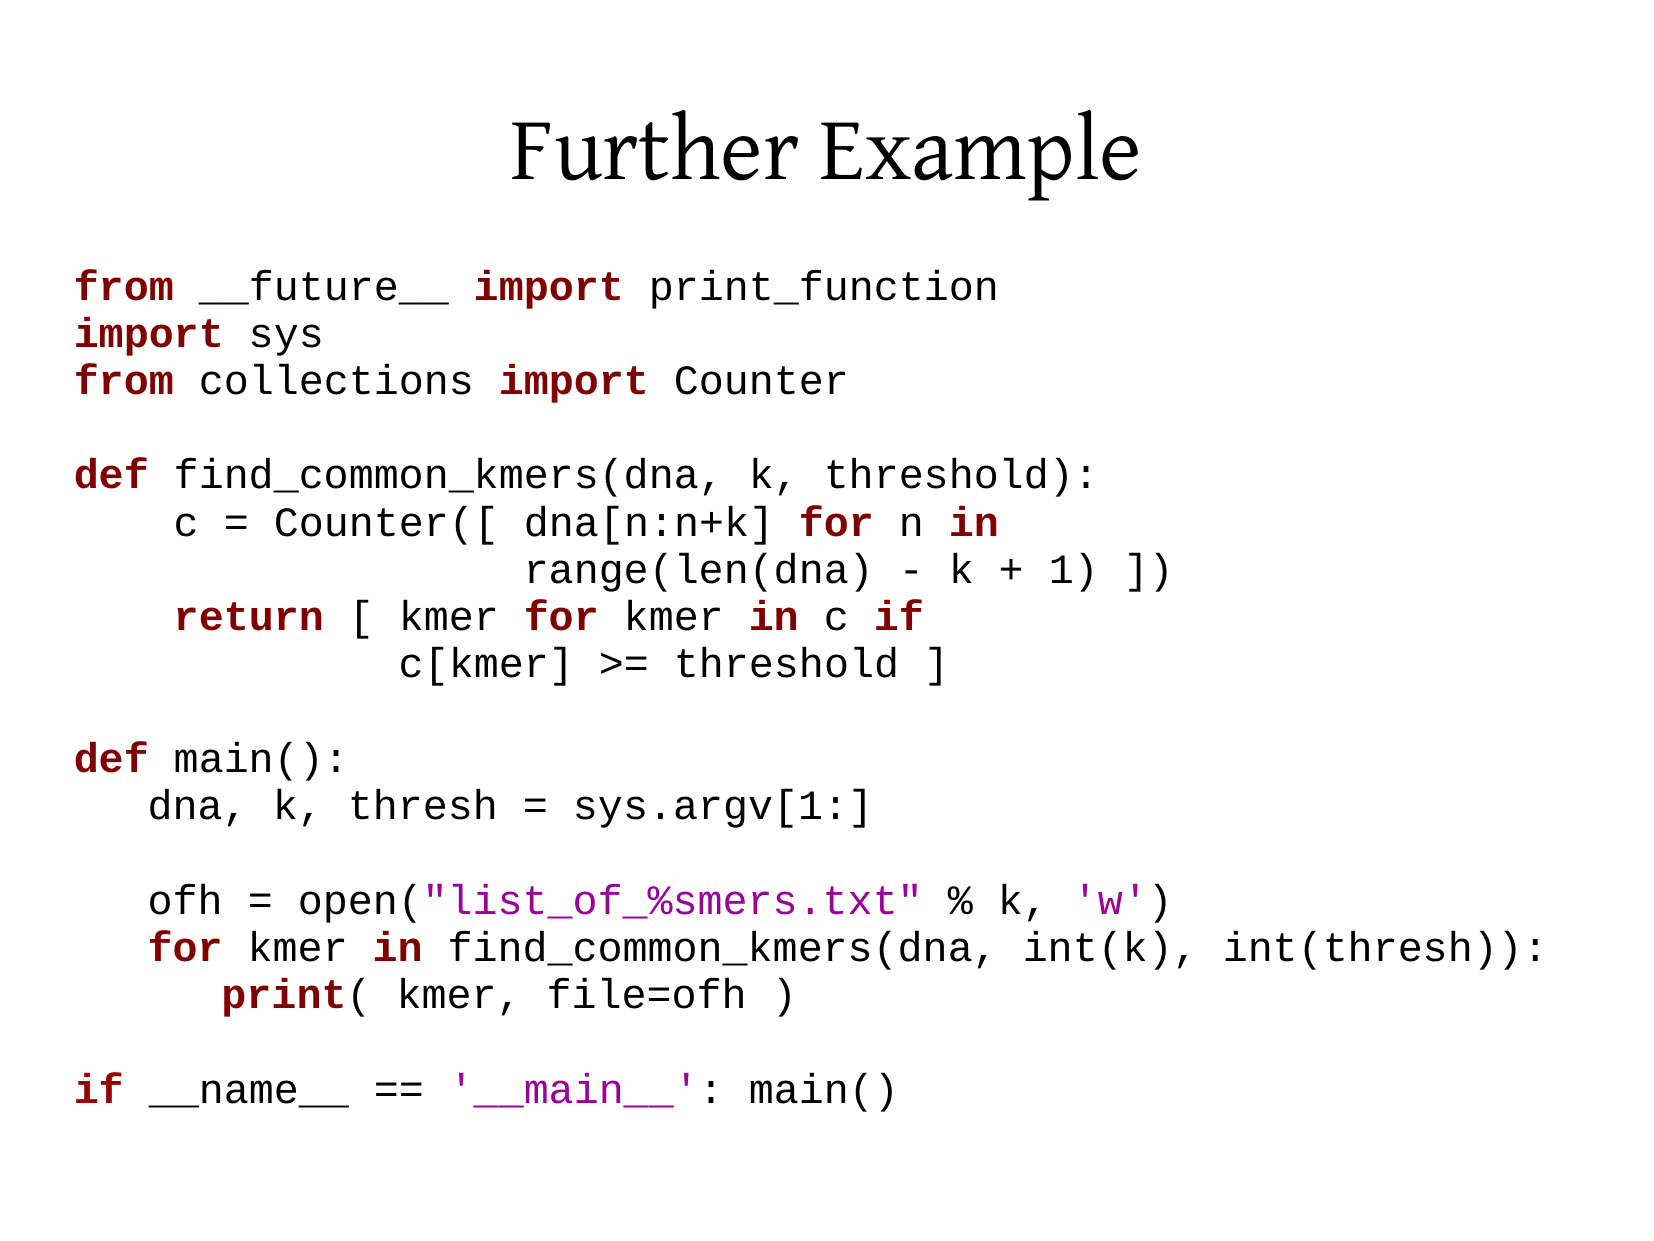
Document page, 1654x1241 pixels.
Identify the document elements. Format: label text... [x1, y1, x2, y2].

text_box from __future__ import print_function import sys from collections import Counter def find_common_kmers(dna, k, threshold): c = Counter([ dna[n:n+k] for n in range(len(dna) - k + 1) ]) return [ kmer for kmer in c if c[kmer] >= threshold ] def main(): dna, k, thresh = sys.argv[1:] ofh = open("list_of_%smers.txt" % k, 'w') for kmer in find_common_kmers(dna, int(k), int(thresh)): print( kmer, file=ofh ) if __name__ == '__main__': main() [59, 257, 1607, 1153]
title Further Example [82, 49, 1571, 257]
